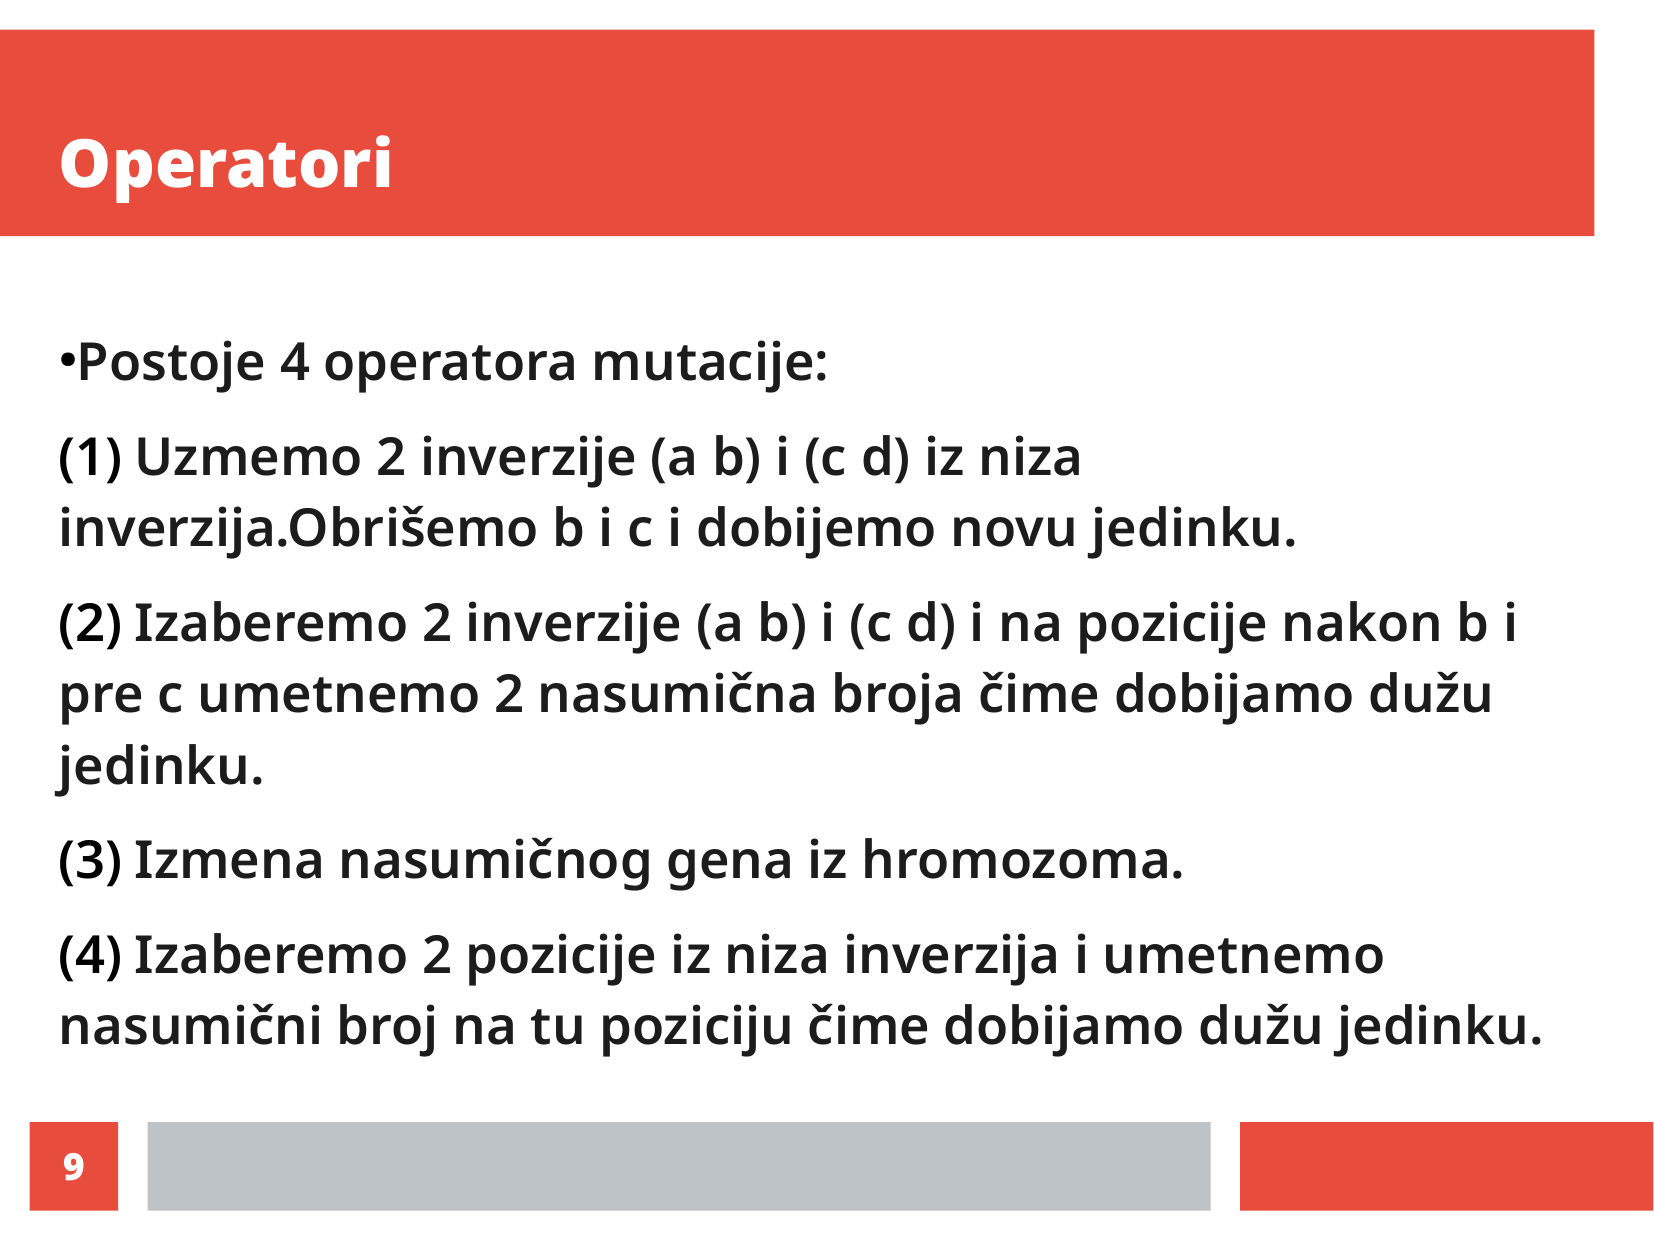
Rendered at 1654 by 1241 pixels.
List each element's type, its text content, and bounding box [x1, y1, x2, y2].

title Operatori [59, 59, 1595, 207]
list Postoje 4 operatora mutacije: Uzmemo 2 inverzije (a b) i (c d) iz niza inverzija.Obrišemo b i c i dobijemo novu jedinku. Izaberemo 2 inverzije (a b) i (c d) i na pozicije nakon b i pre c umetnemo 2 nasumična broja čime dobijamo dužu jedinku. Izmena nasumičnog gena iz hromozoma. Izaberemo 2 pozicije iz niza inverzija i umetnemo nasumični broj na tu poziciju čime dobijamo dužu jedinku. [59, 324, 1565, 1093]
